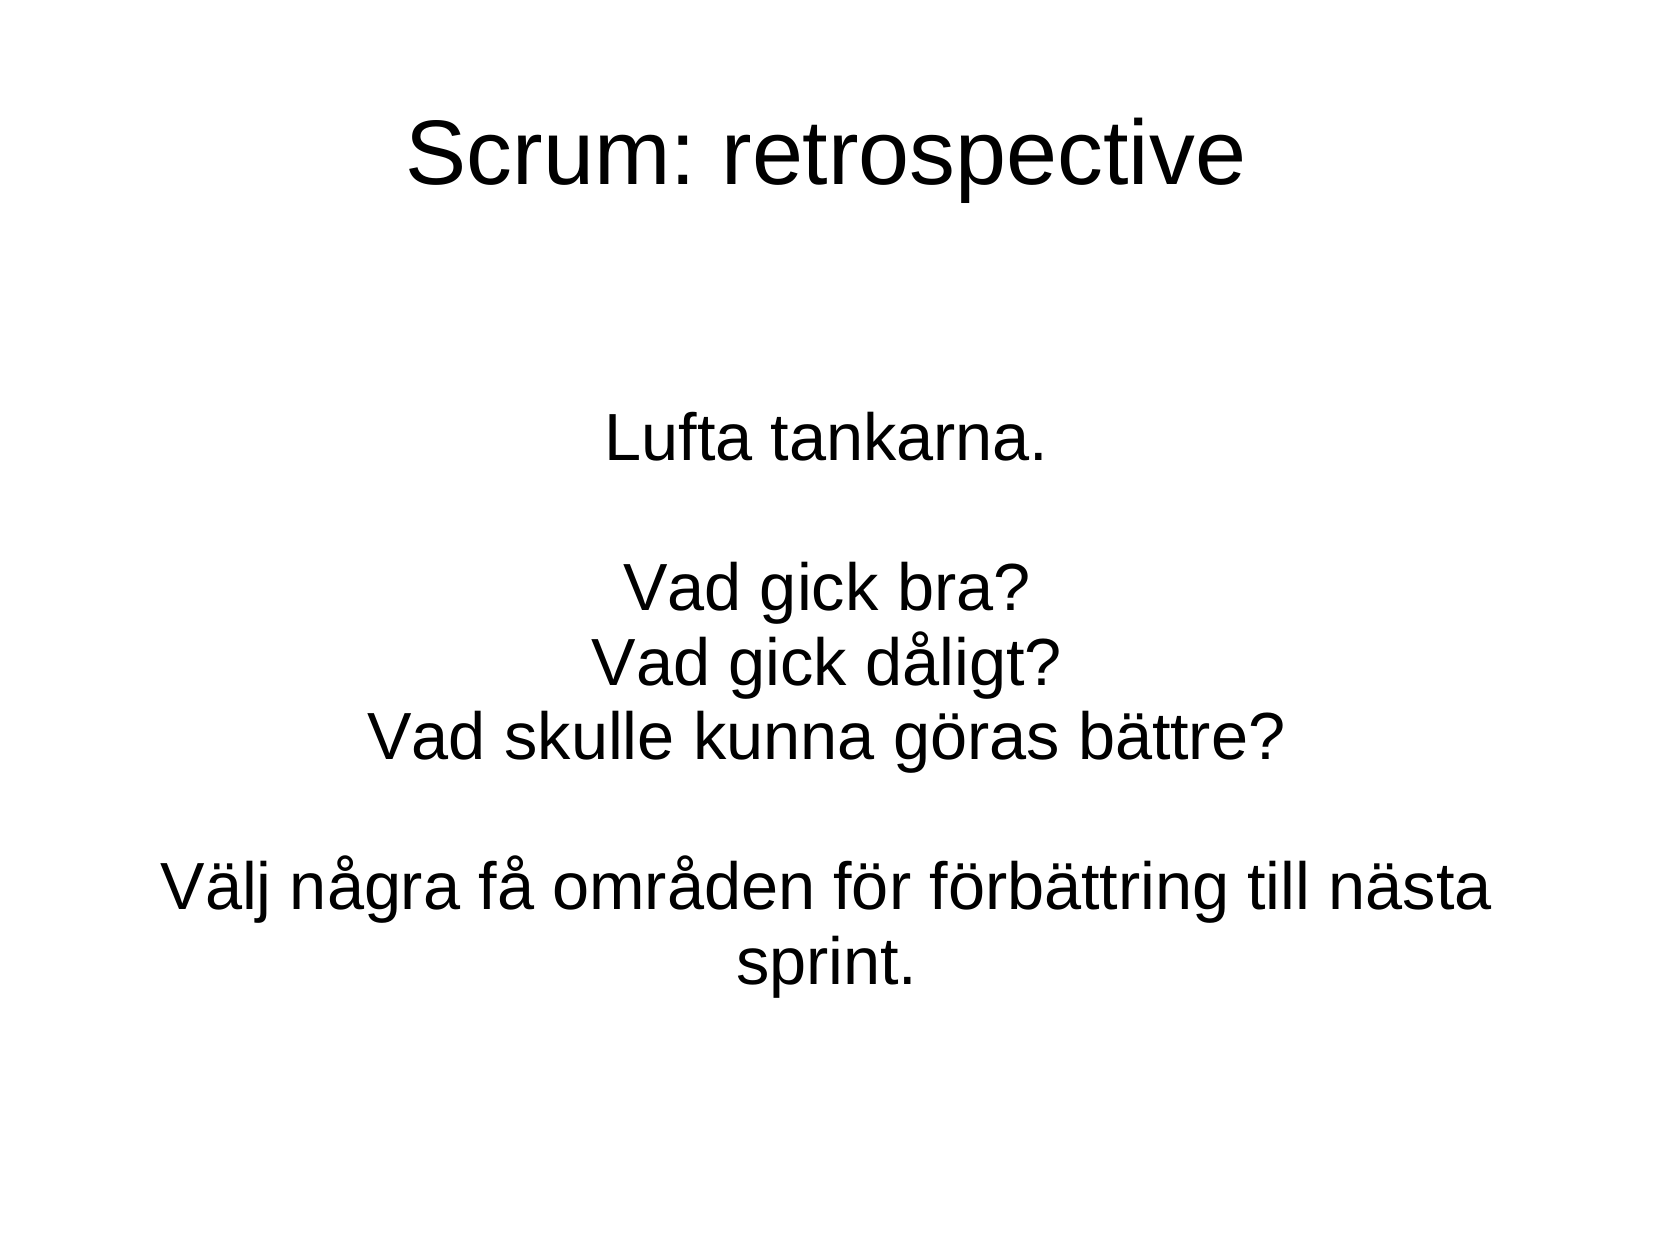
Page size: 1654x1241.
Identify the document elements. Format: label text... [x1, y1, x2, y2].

title Scrum: retrospective [82, 49, 1571, 257]
subtitle Lufta tankarna. Vad gick bra? Vad gick dåligt? Vad skulle kunna göras bättre? Välj några få områden för förbättring till nästa sprint. [82, 290, 1571, 1109]
